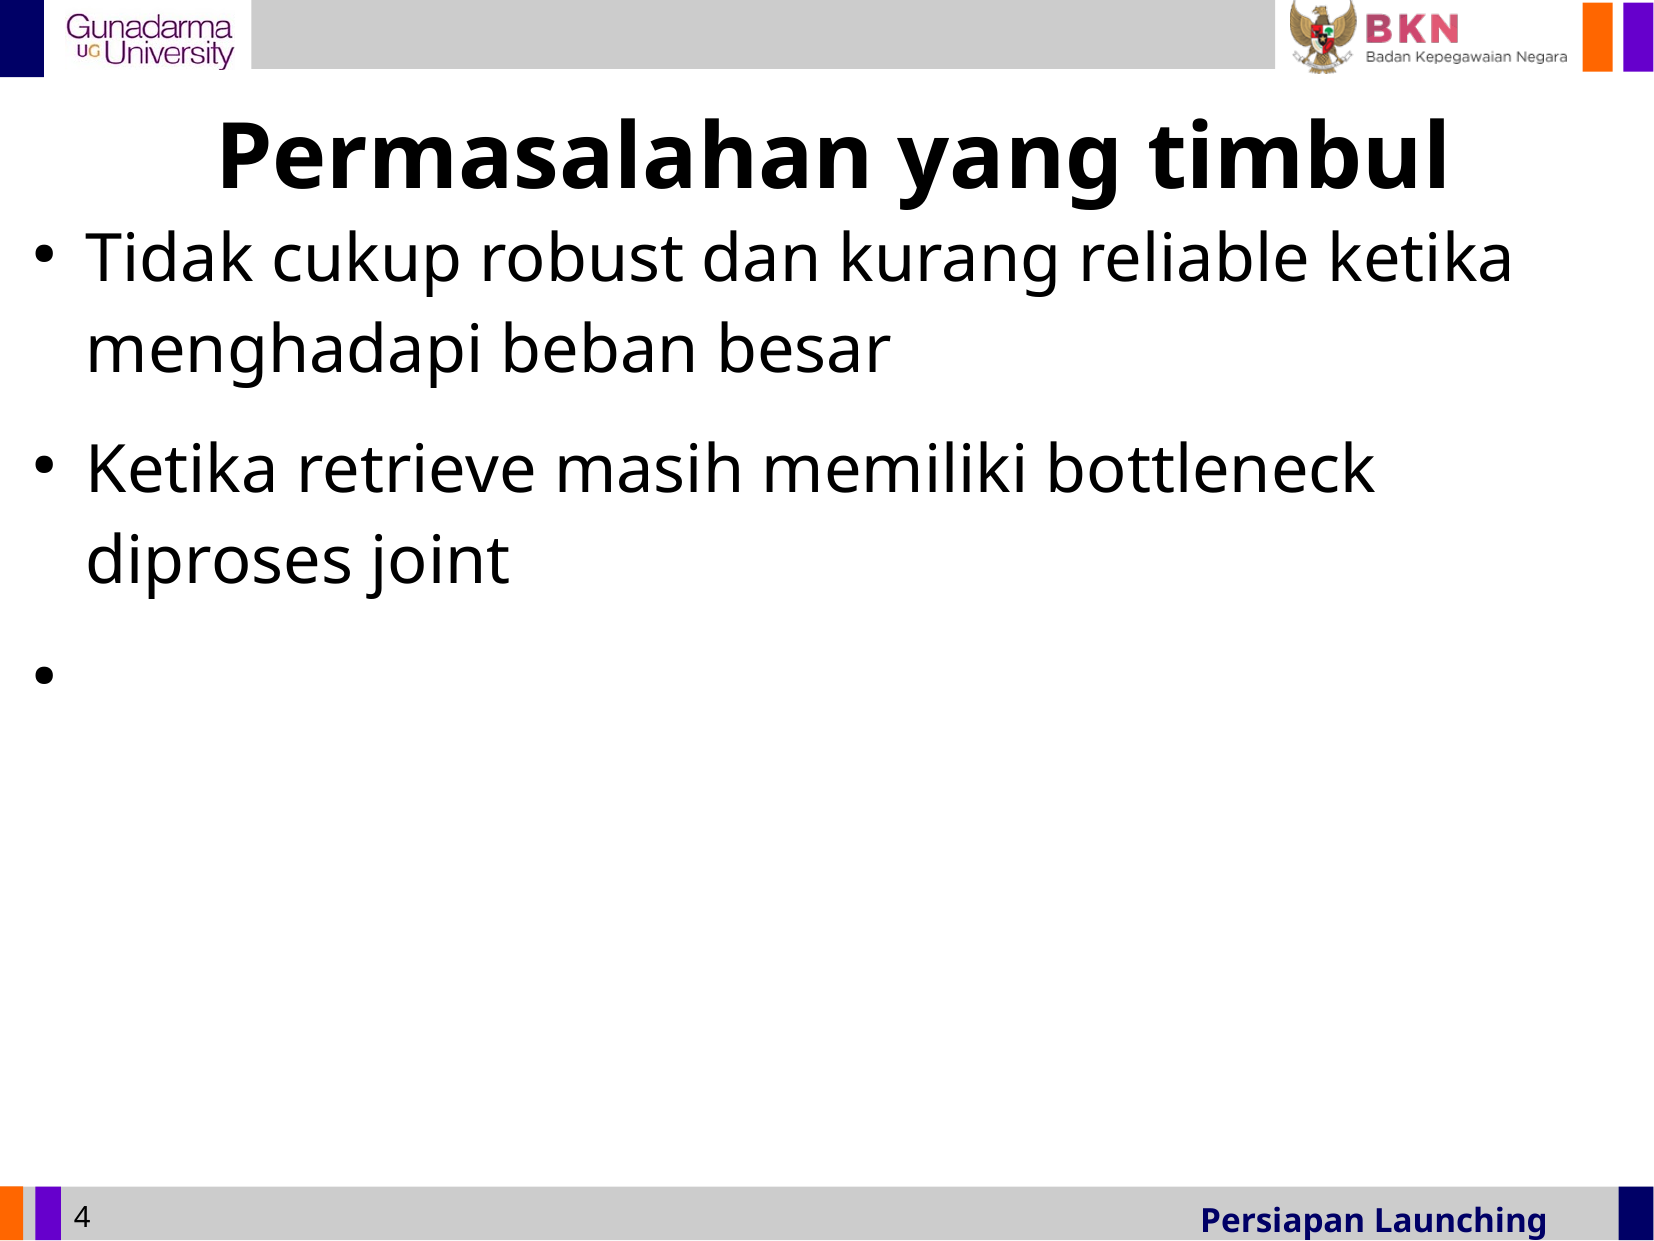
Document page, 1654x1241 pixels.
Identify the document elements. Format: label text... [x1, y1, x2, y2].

title Permasalahan yang timbul [77, 90, 1591, 210]
picture [1290, 0, 1567, 74]
list Tidak cukup robust dan kurang reliable ketika menghadapi beban besar Ketika retrieve masih memiliki bottleneck diproses joint [14, 210, 1630, 1176]
picture [65, 0, 235, 70]
